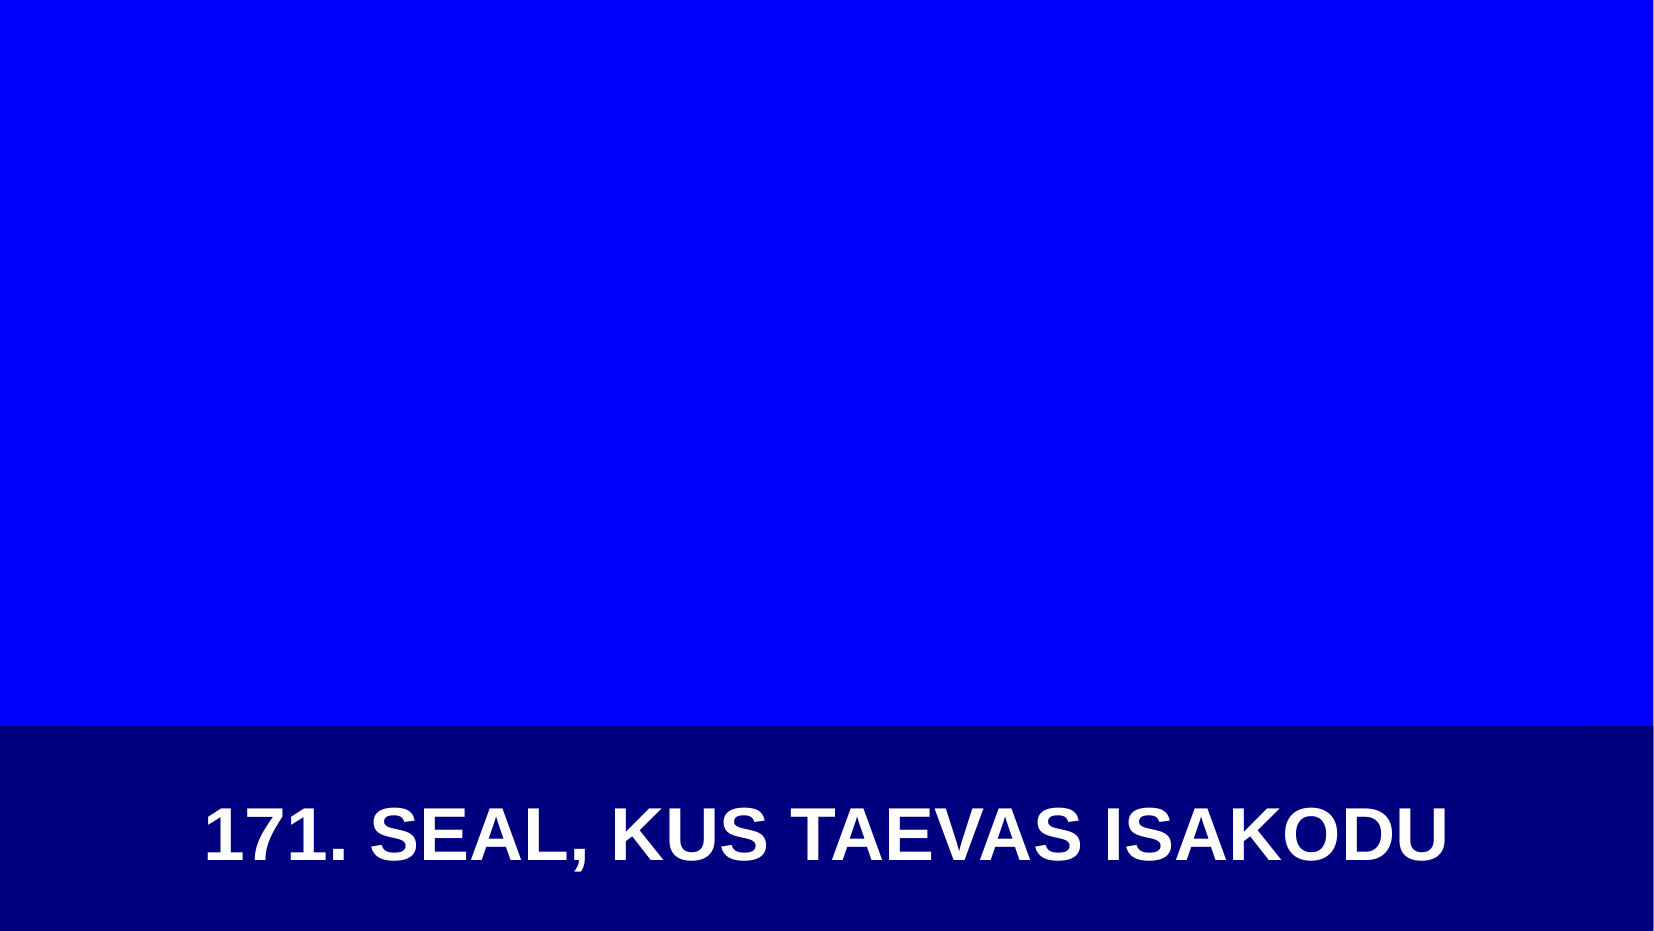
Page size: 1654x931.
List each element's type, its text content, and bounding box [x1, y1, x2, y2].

text_box [0, 725, 1654, 931]
text_box 171. SEAL, KUS TAEVAS ISAKODU [82, 725, 1571, 884]
